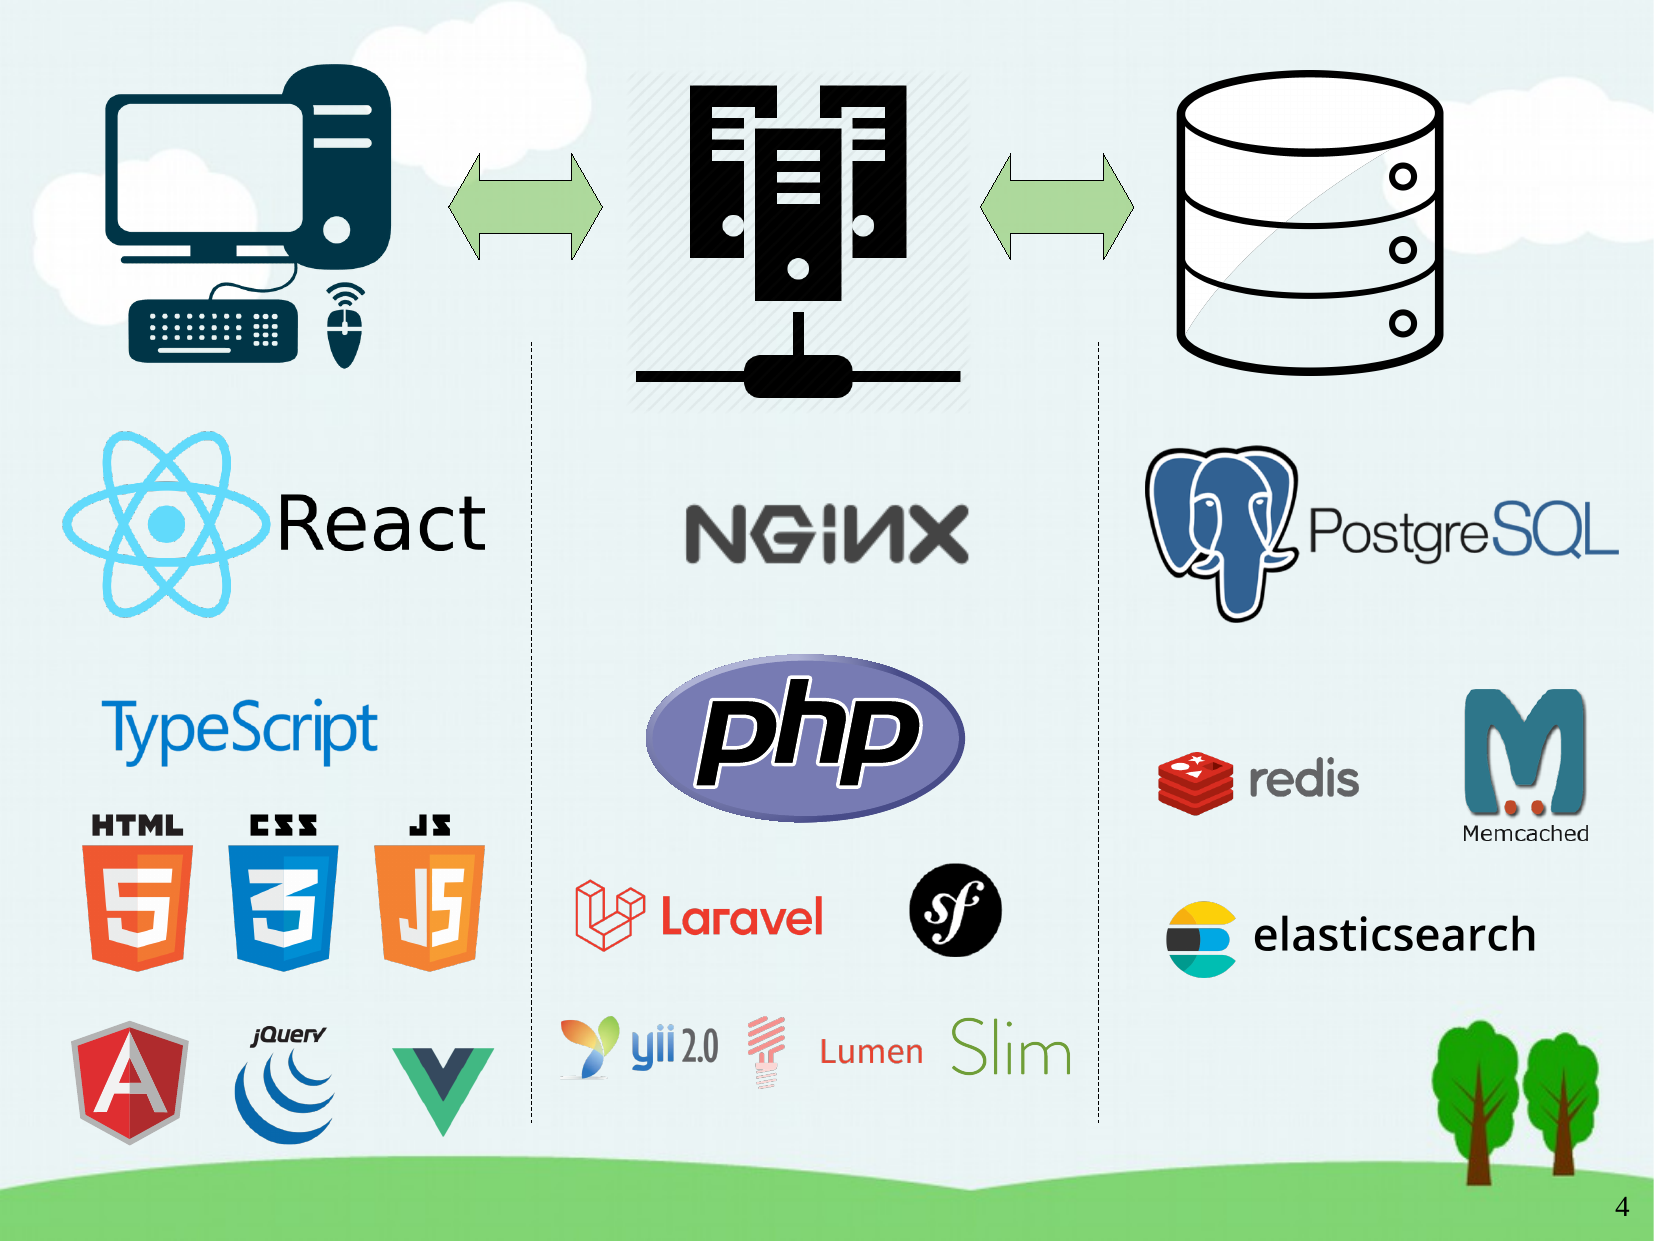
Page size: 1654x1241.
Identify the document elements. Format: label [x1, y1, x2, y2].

text_box [980, 153, 1134, 260]
picture [0, 0, 1654, 1241]
text_box [448, 153, 603, 260]
